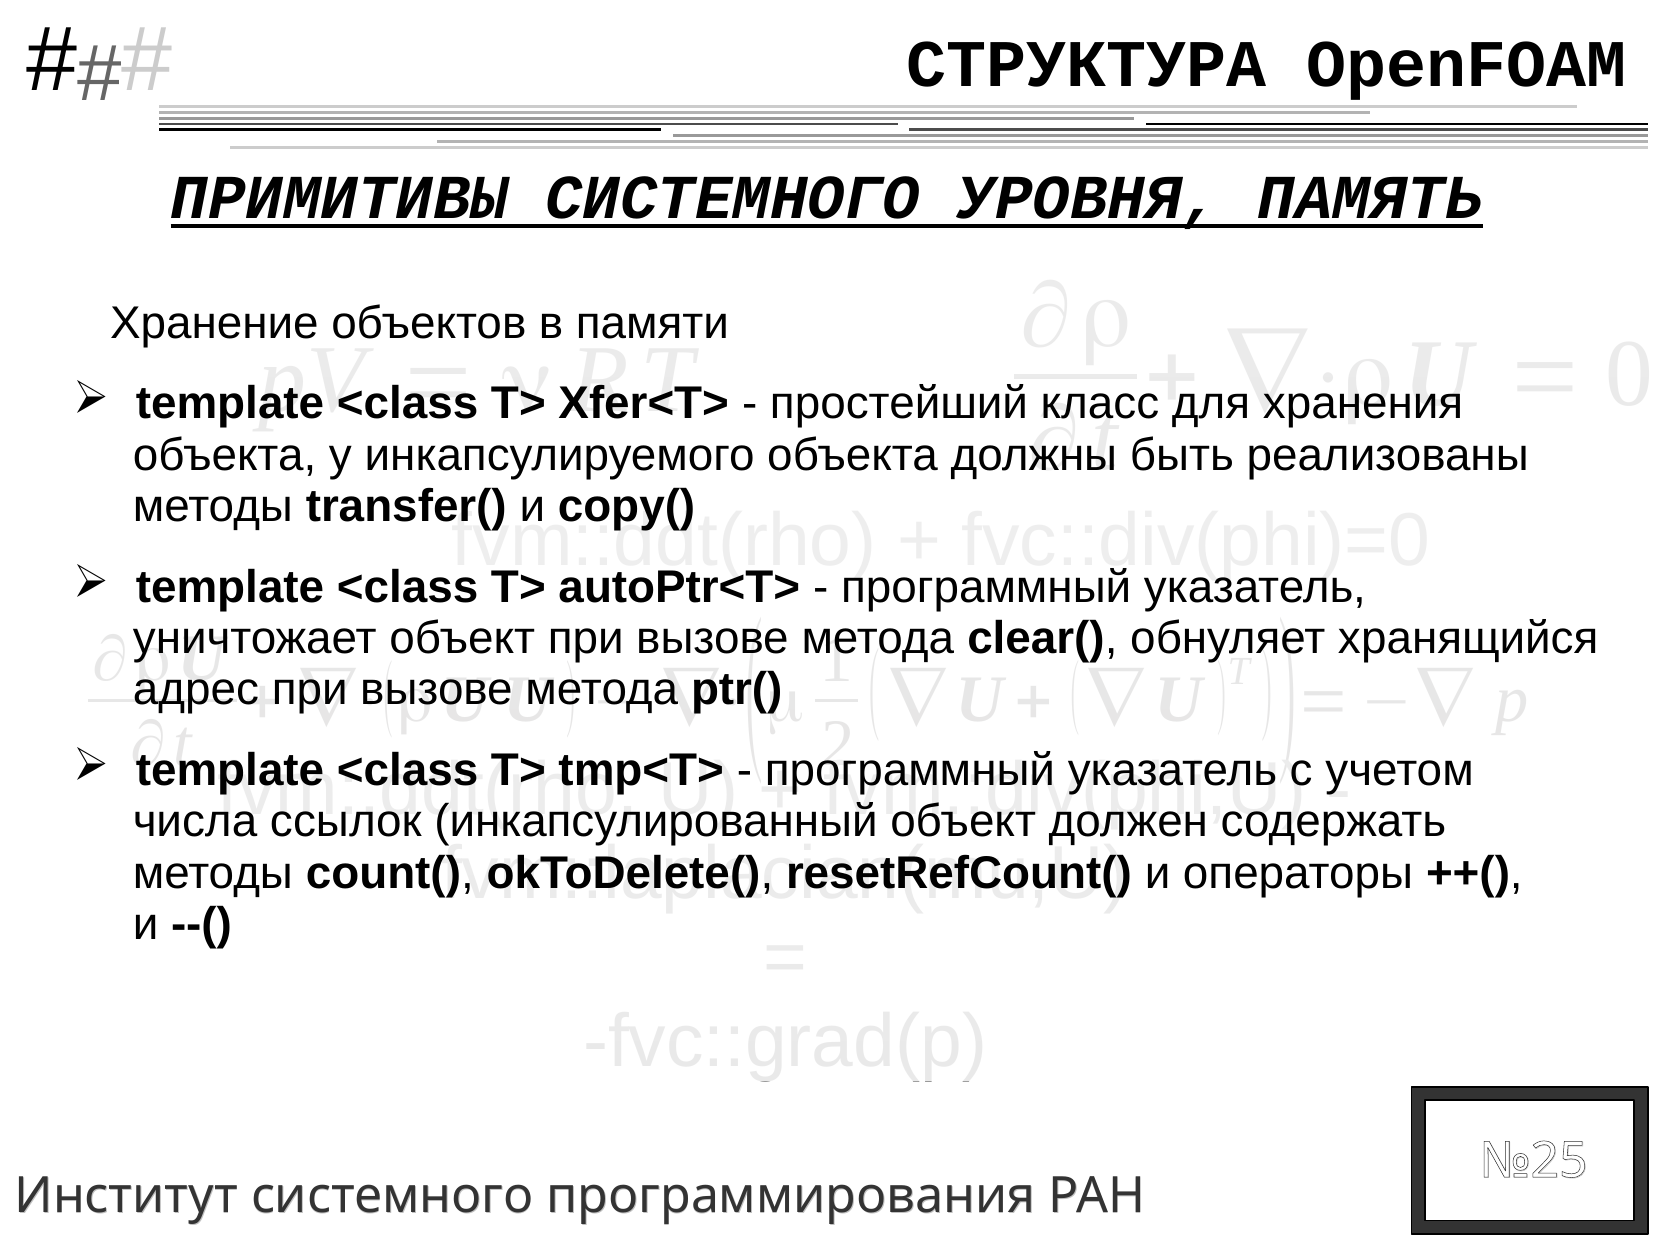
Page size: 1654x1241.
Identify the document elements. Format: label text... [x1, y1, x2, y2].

text_box Хранение объектов в памяти template <class T> Xfer<T> - простейший класс для хранения объекта, у инкапсулируемого объекта должны быть реализованы методы transfer() и copy() template <class T> autoPtr<T> - программный указатель, уничтожает объект при вызове метода clear(), обнуляет хранящийся адрес при вызове метода ptr() template <class T> tmp<T> - программный указатель с учетом числа ссылок (инкапсулированный объект должен содержать методы count(), okToDelete(), resetRefCount() и операторы ++(), и --() [59, 289, 1625, 957]
title ПРИМИТИВЫ СИСТЕМНОГО УРОВНЯ, ПАМЯТЬ [0, 147, 1654, 257]
